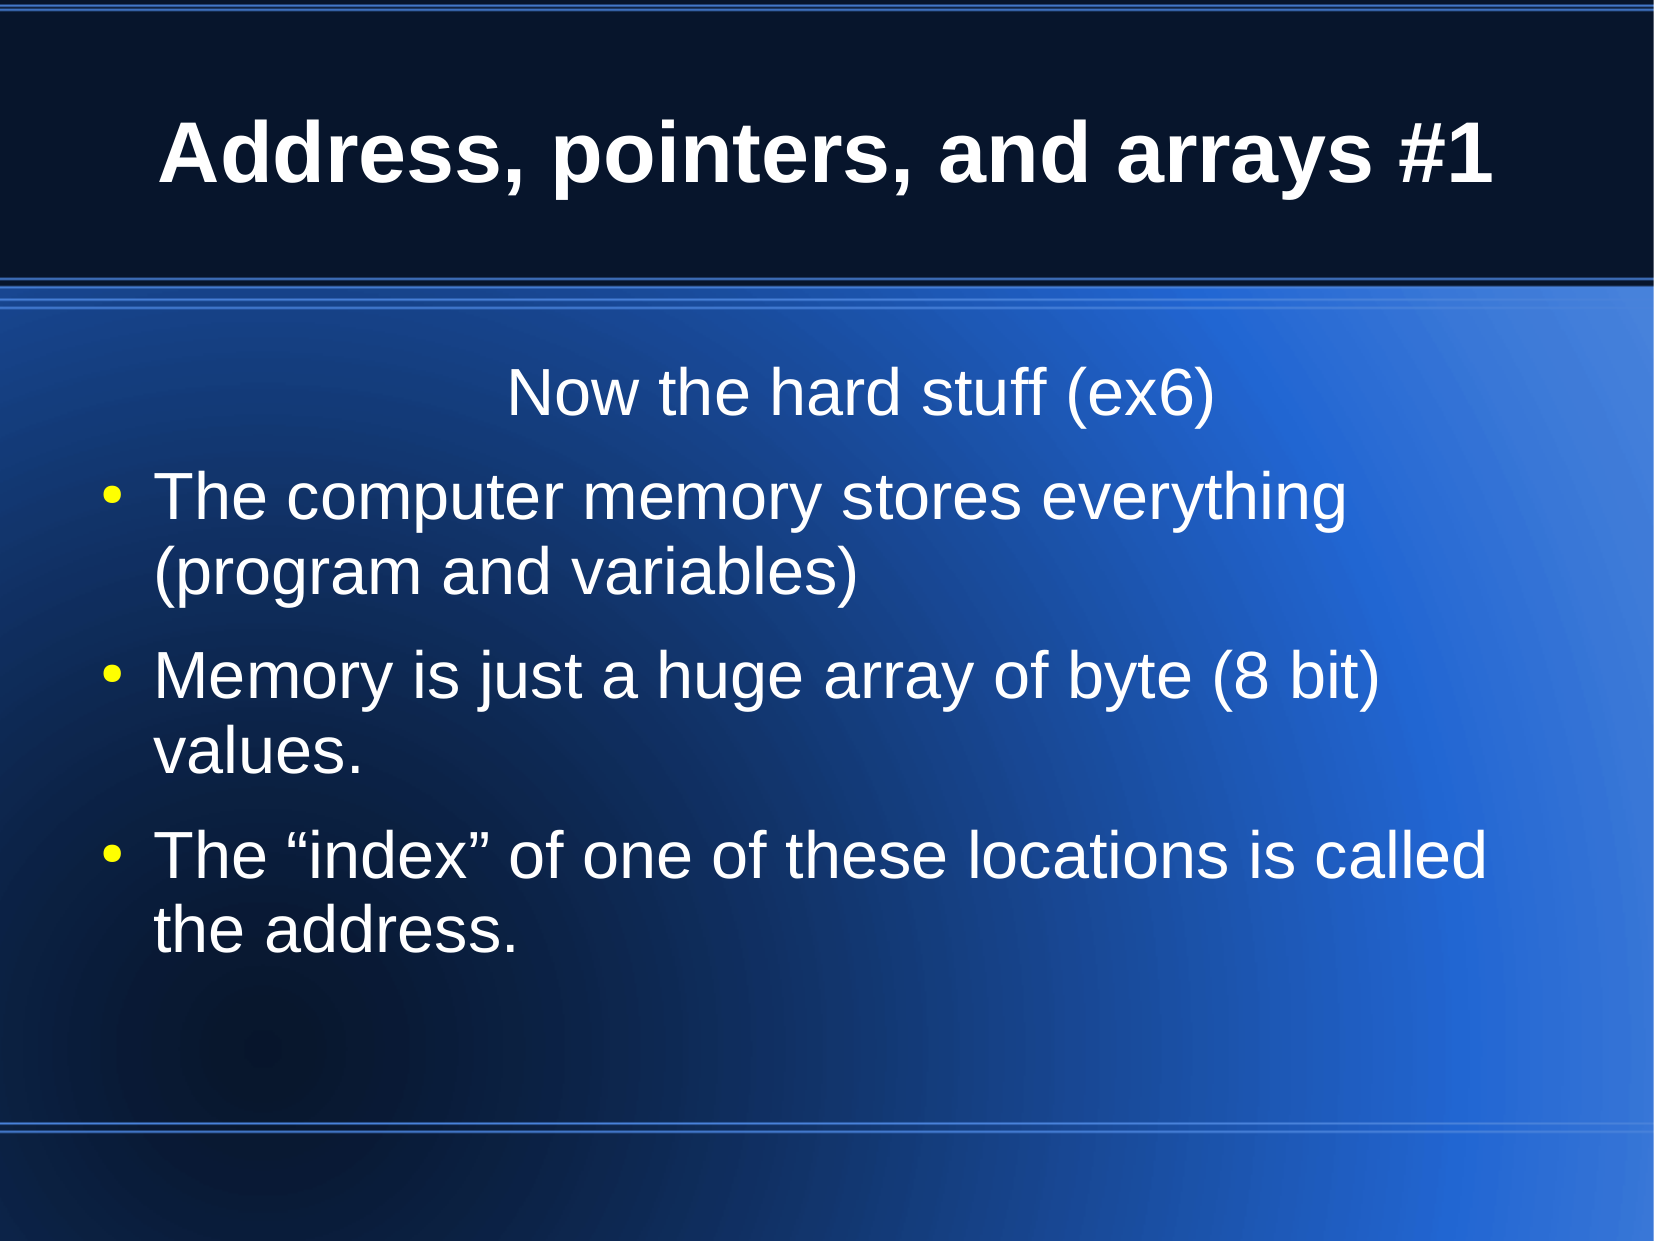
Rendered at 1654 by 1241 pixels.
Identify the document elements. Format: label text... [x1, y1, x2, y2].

title Address, pointers, and arrays #1 [82, 49, 1571, 257]
picture [0, 0, 1654, 1241]
list Now the hard stuff (ex6) The computer memory stores everything (program and variables) Memory is just a huge array of byte (8 bit) values. The “index” of one of these locations is called the address. [82, 355, 1571, 1058]
